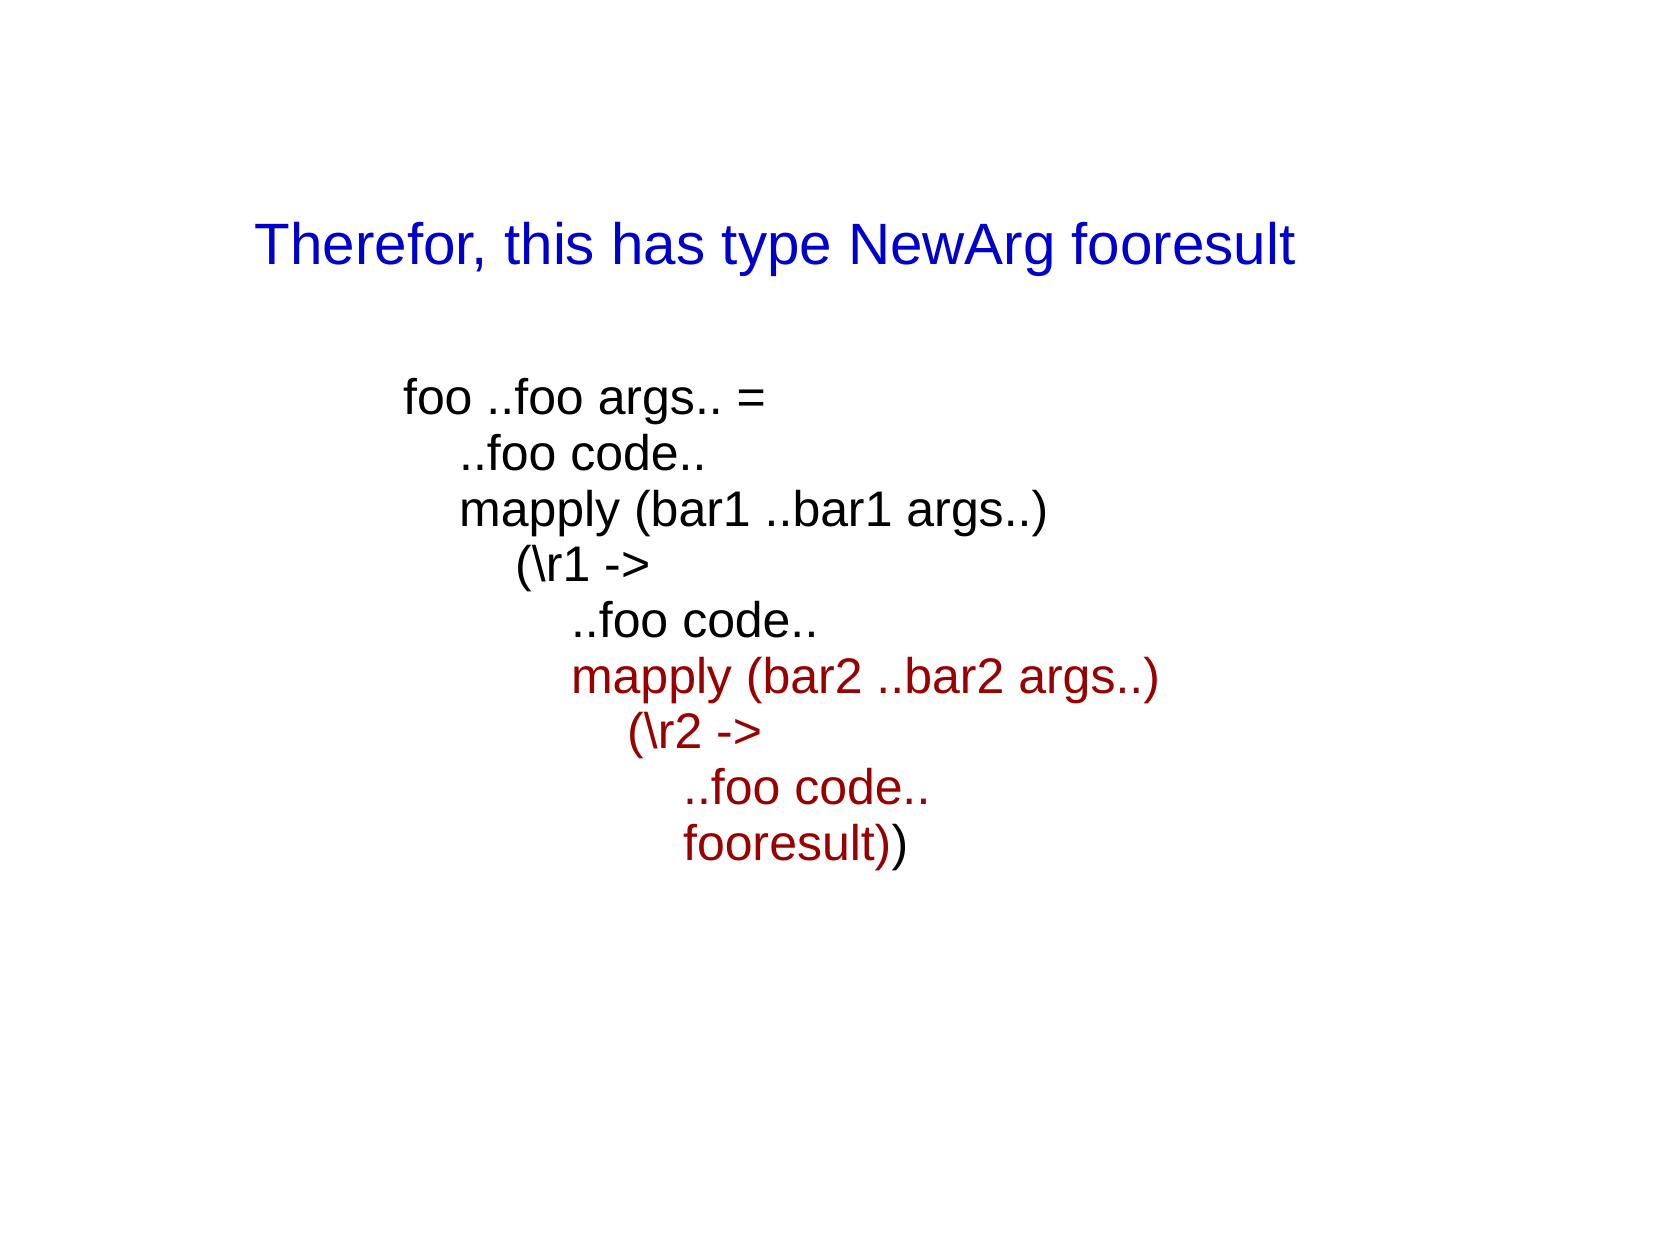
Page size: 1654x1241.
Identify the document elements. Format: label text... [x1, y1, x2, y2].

text_box Therefor, this has type NewArg fooresult [240, 204, 1312, 286]
subtitle foo ..foo args.. = ..foo code.. mapply (bar1 ..bar1 args..) (\r1 -> ..foo code.. mapply (bar2 ..bar2 args..) (\r2 -> ..foo code.. fooresult)) [403, 322, 1251, 918]
